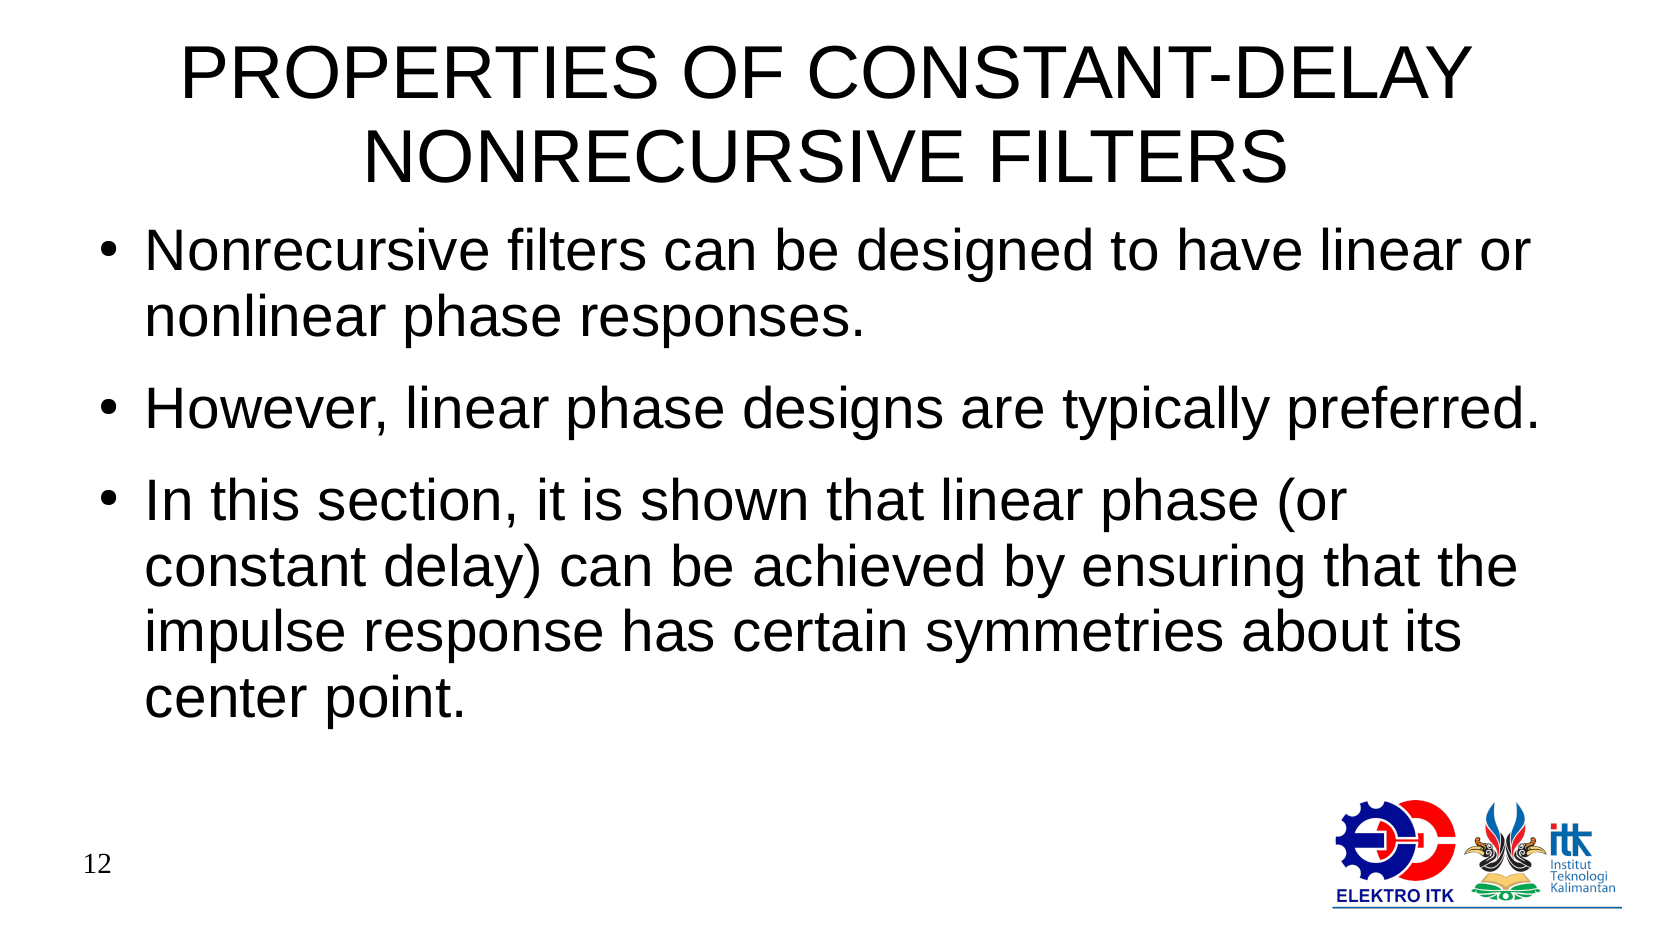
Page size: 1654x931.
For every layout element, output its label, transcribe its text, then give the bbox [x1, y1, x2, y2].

title PROPERTIES OF CONSTANT-DELAY NONRECURSIVE FILTERS [82, 30, 1571, 199]
picture [1332, 800, 1622, 918]
list Nonrecursive ﬁlters can be designed to have linear or nonlinear phase responses. However, linear phase designs are typically preferred. In this section, it is shown that linear phase (or constant delay) can be achieved by ensuring that the impulse response has certain symmetries about its center point. [82, 217, 1571, 758]
